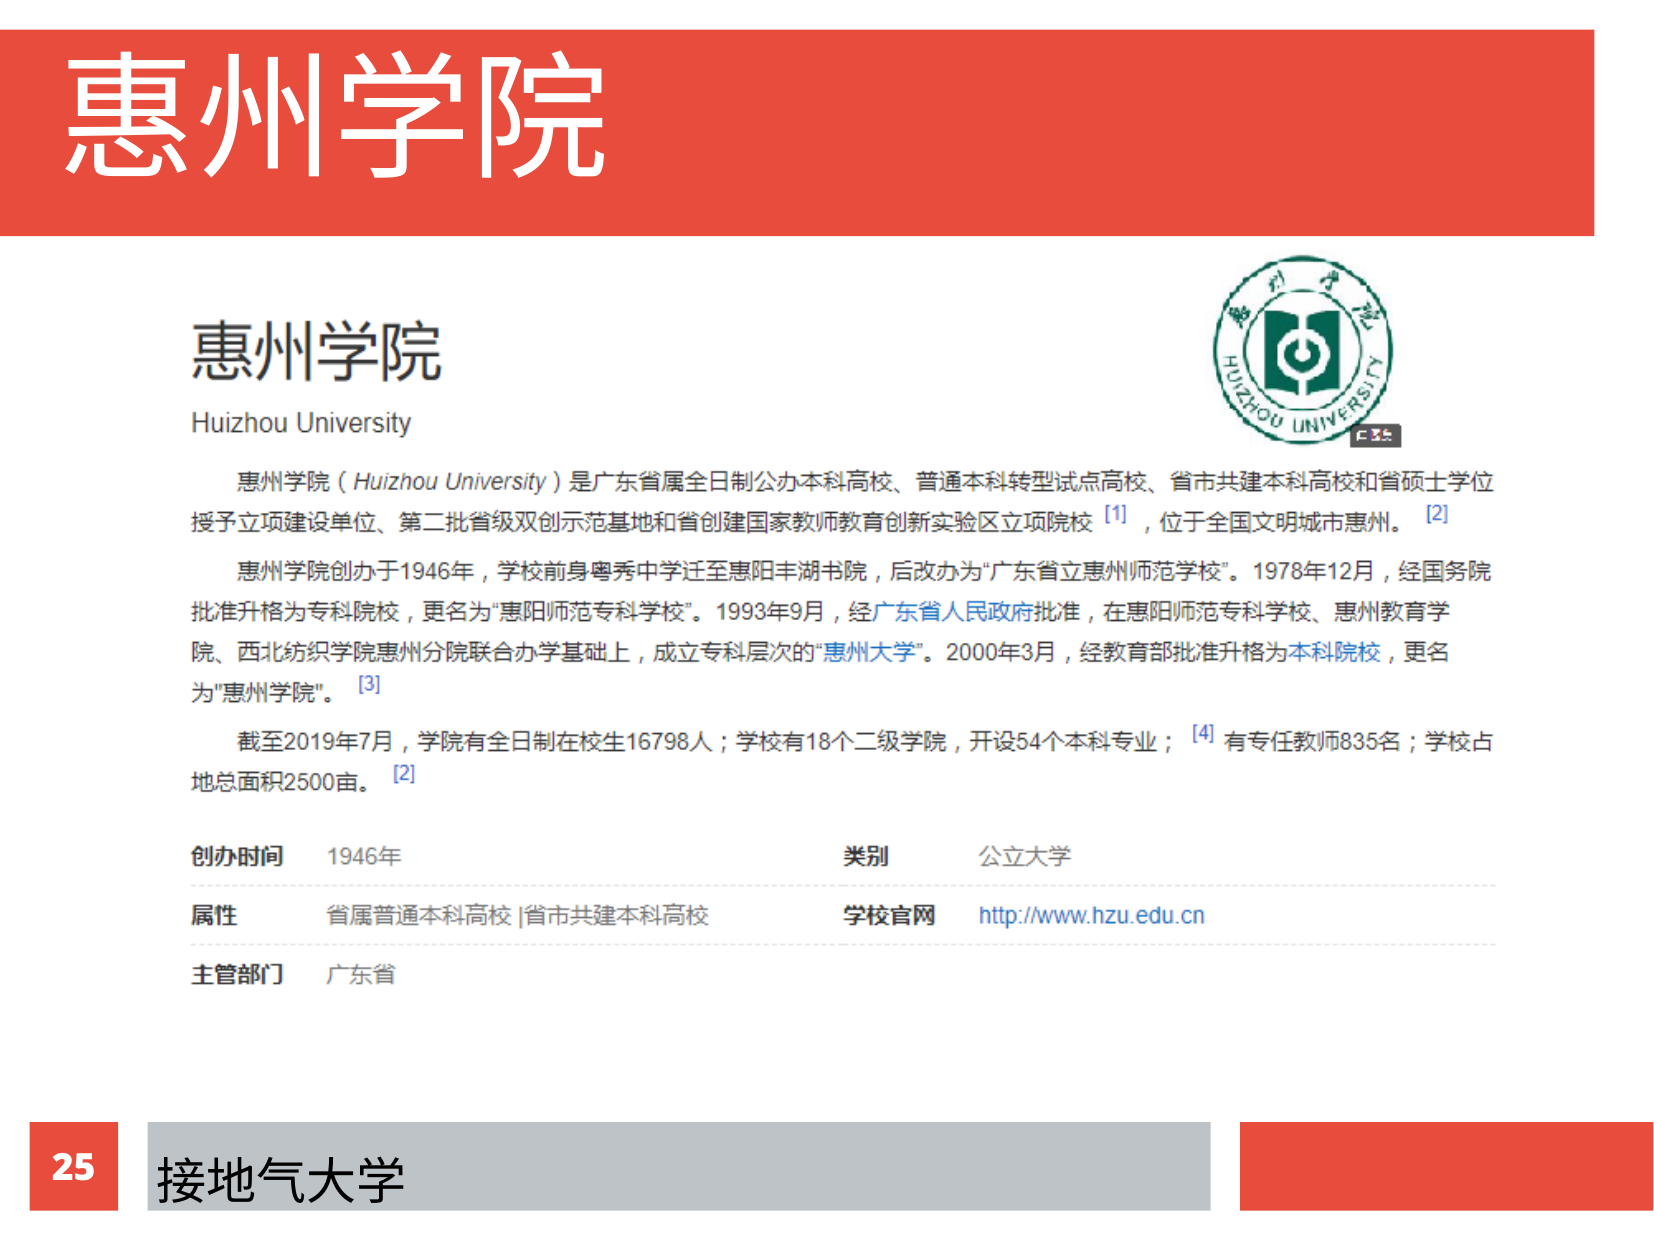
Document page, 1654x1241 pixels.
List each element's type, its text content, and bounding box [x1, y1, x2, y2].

picture [150, 247, 1504, 993]
title 惠州学院 [59, 59, 1595, 207]
text_box 接地气大学 [141, 1133, 898, 1199]
